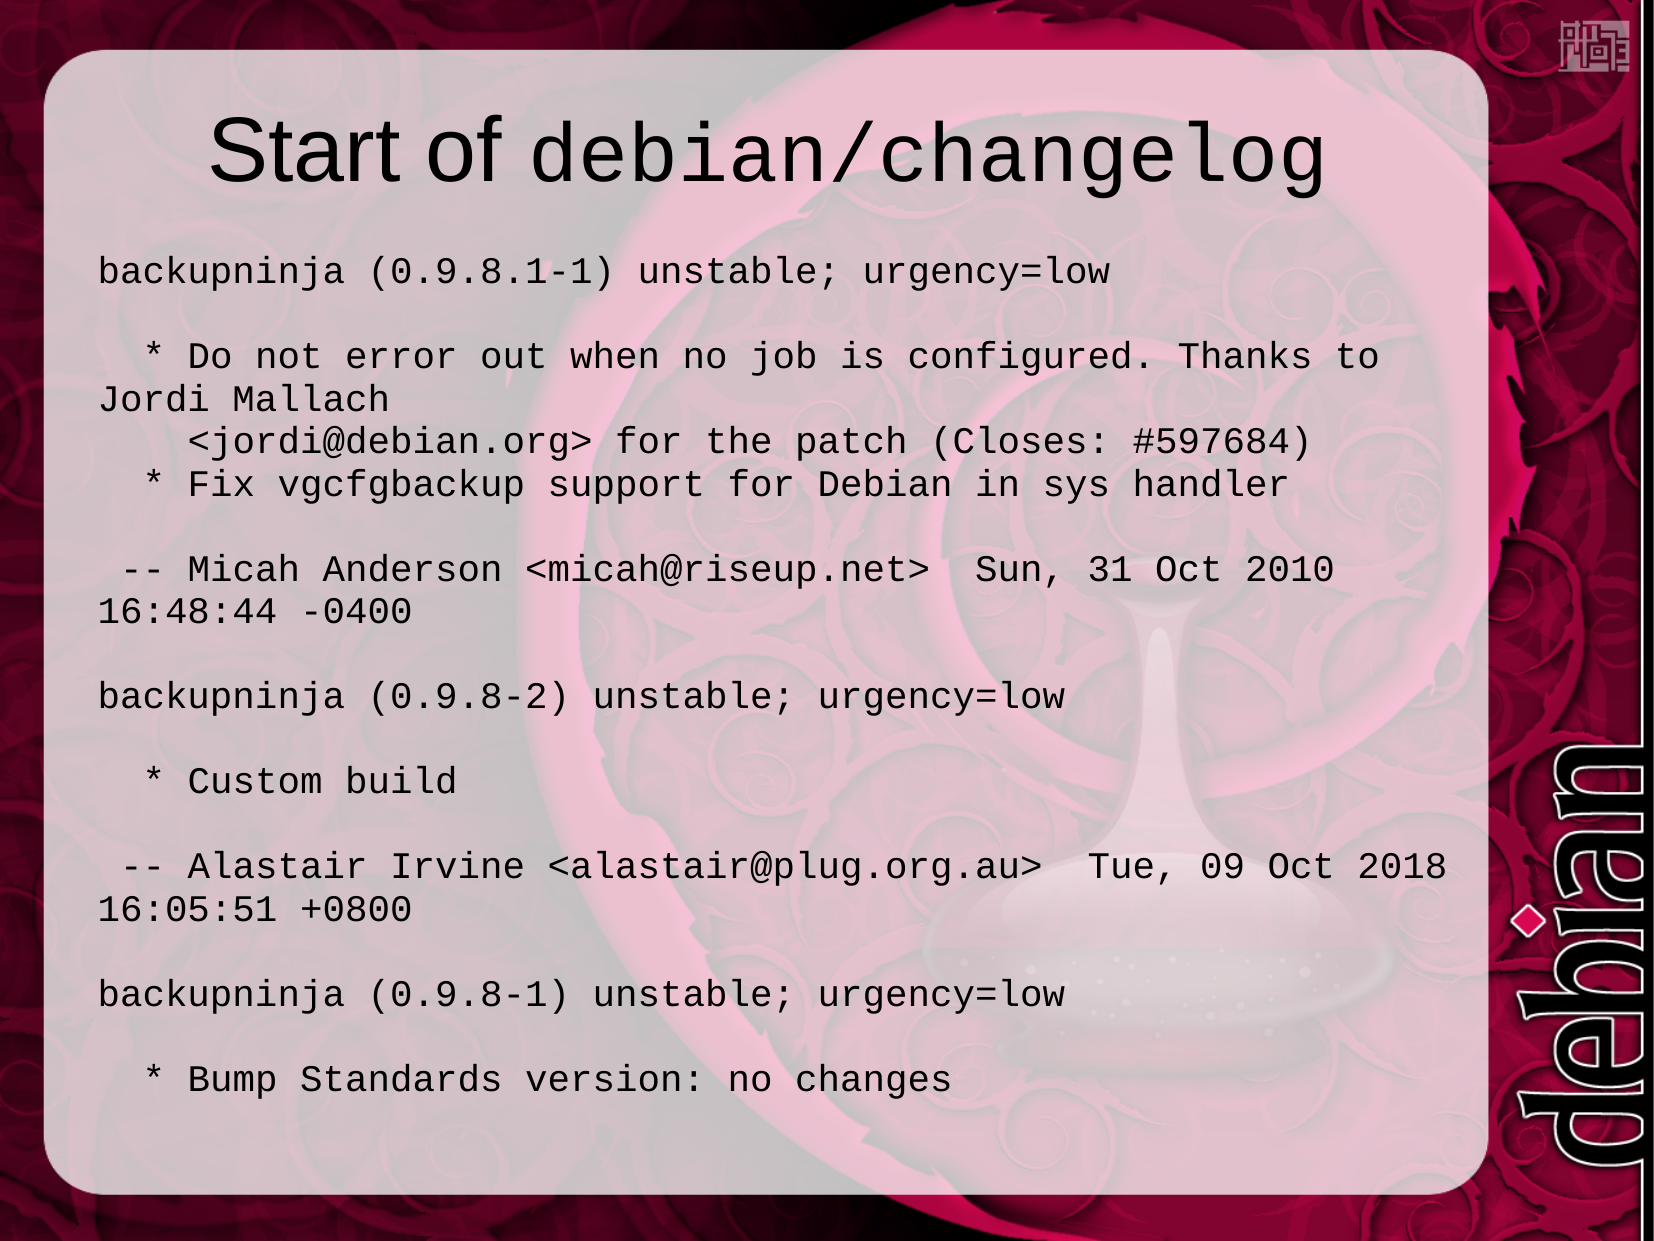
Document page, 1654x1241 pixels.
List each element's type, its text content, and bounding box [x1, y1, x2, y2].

text_box backupninja (0.9.8.1-1) unstable; urgency=low * Do not error out when no job is configured. Thanks to Jordi Mallach <jordi@debian.org> for the patch (Closes: #597684) * Fix vgcfgbackup support for Debian in sys handler -- Micah Anderson <micah@riseup.net> Sun, 31 Oct 2010 16:48:44 -0400 backupninja (0.9.8-2) unstable; urgency=low * Custom build -- Alastair Irvine <alastair@plug.org.au> Tue, 09 Oct 2018 16:05:51 +0800 backupninja (0.9.8-1) unstable; urgency=low * Bump Standards version: no changes [82, 257, 1477, 1134]
title Start of debian/changelog [59, 49, 1477, 257]
picture [0, 0, 1654, 1241]
